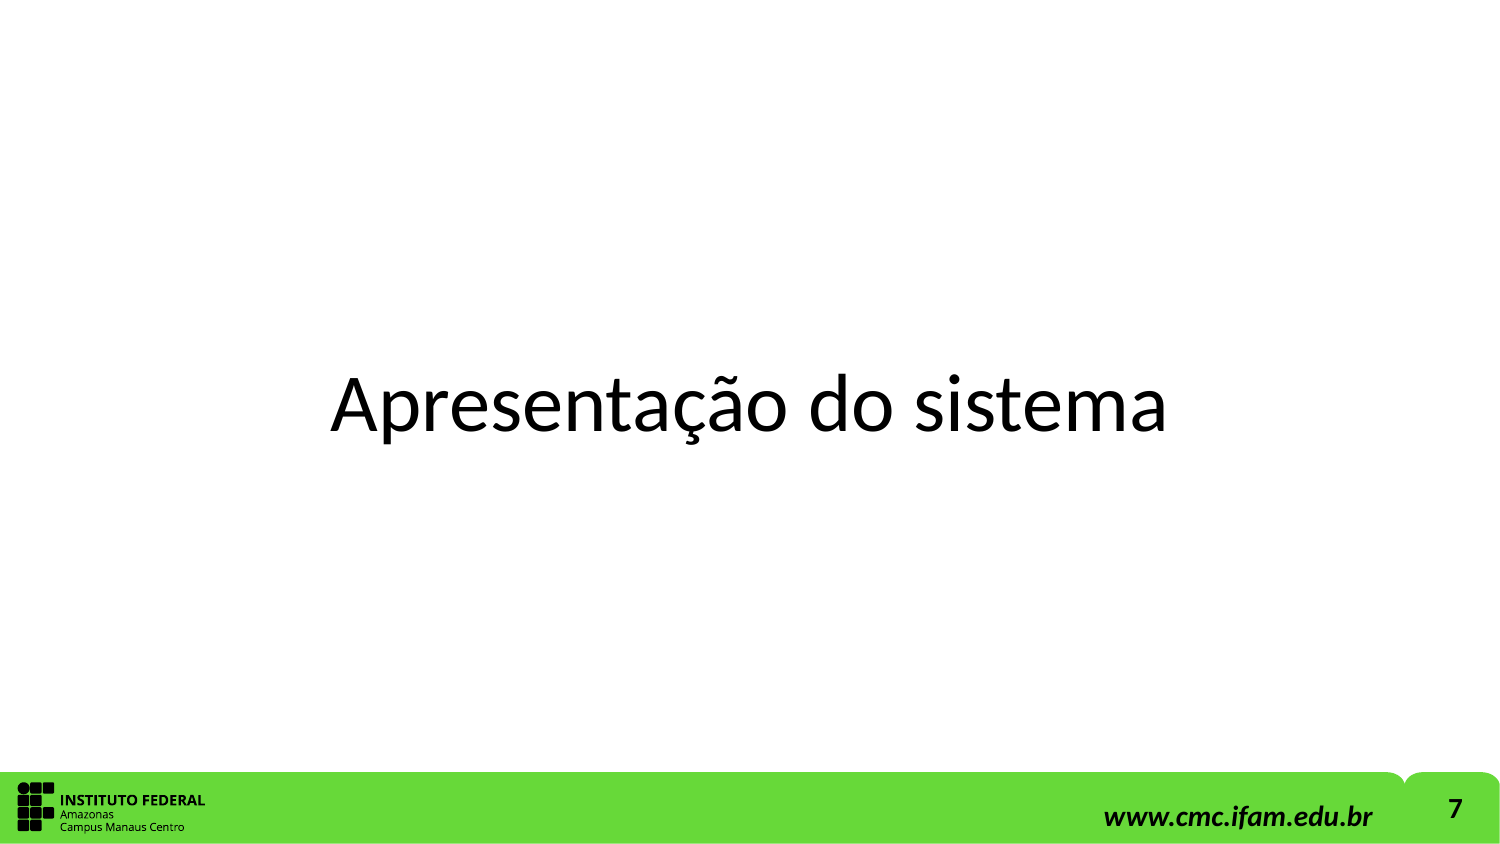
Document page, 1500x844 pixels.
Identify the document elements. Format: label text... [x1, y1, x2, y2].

text_box www.cmc.ifam.edu.br [927, 789, 1388, 840]
text_box [0, 772, 1500, 844]
slide_number 7 [1411, 784, 1500, 830]
title Apresentação do sistema [52, 362, 1448, 434]
